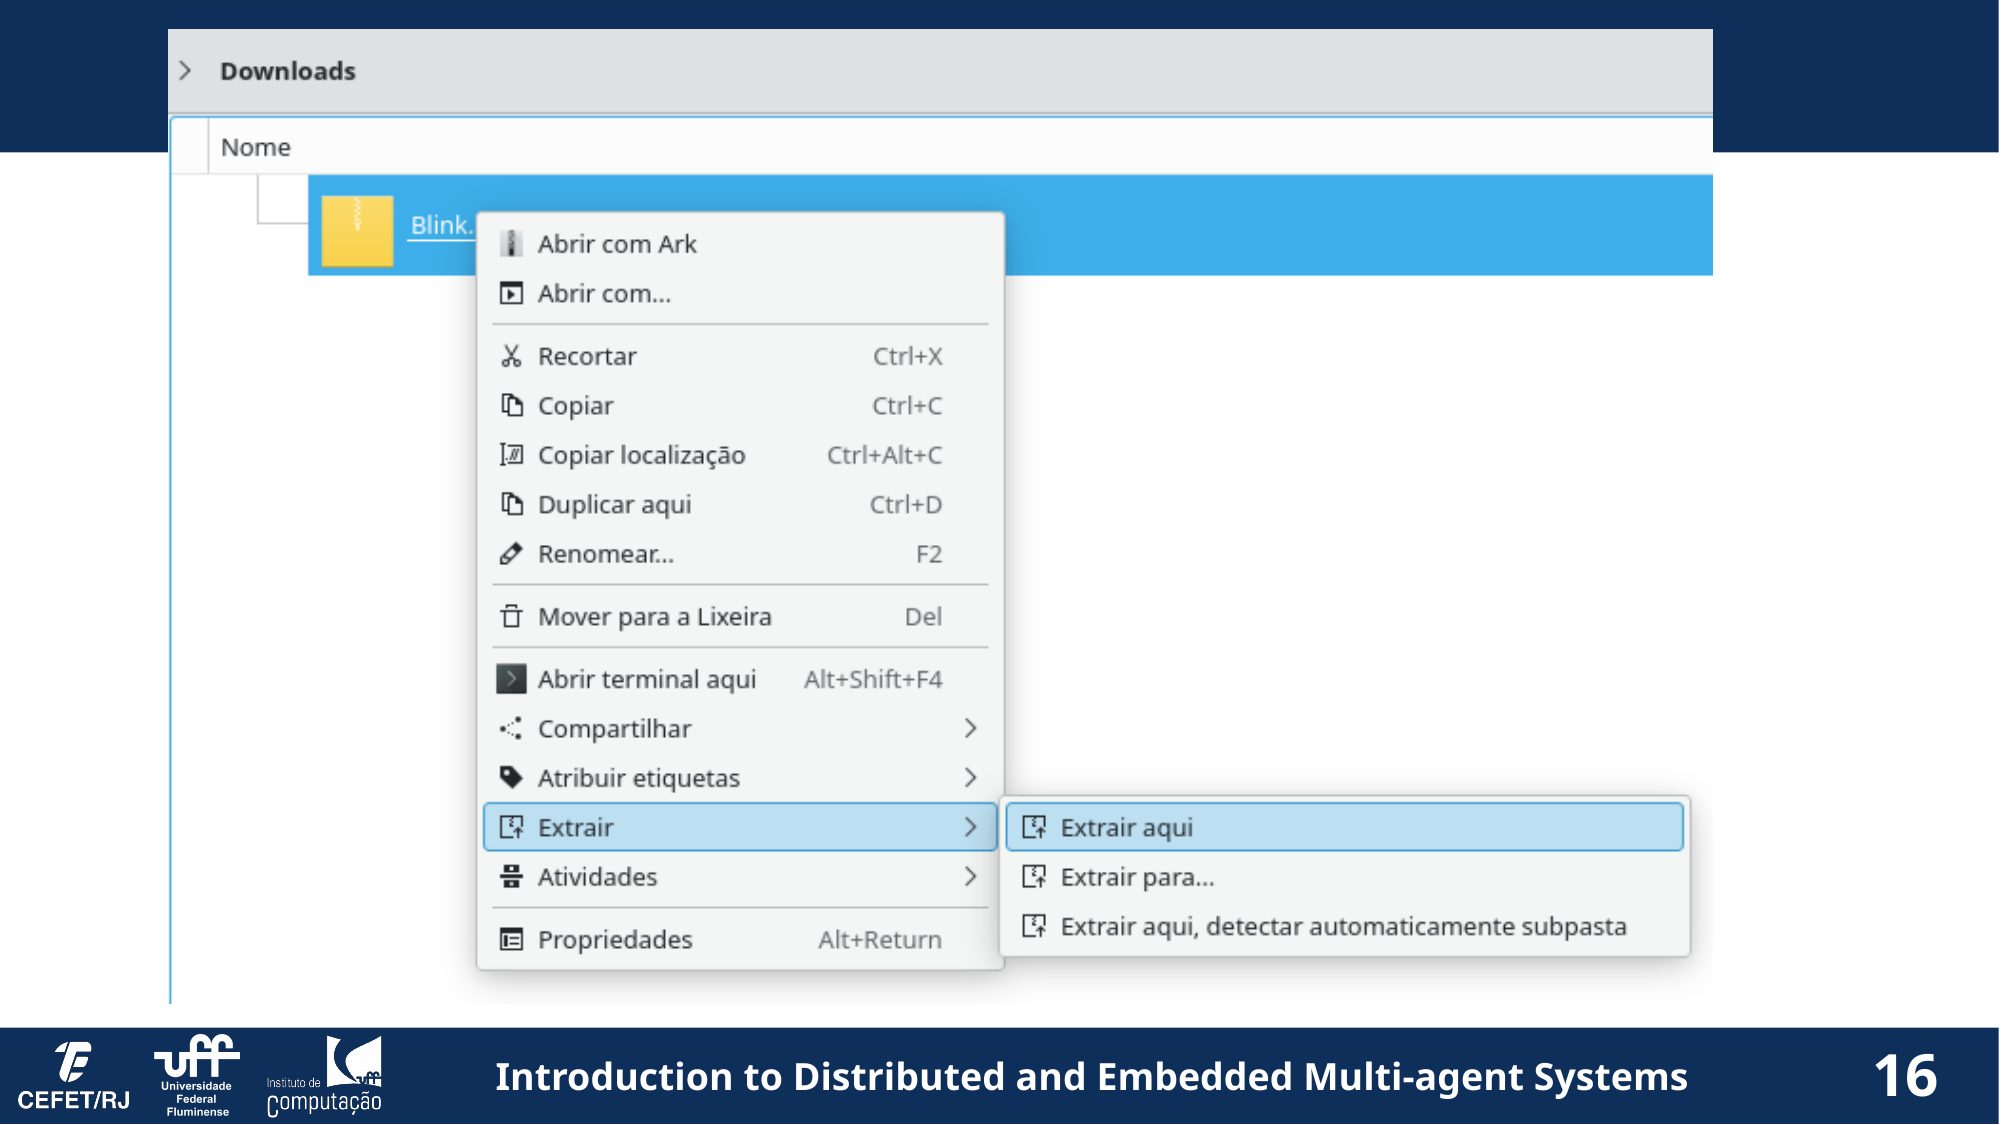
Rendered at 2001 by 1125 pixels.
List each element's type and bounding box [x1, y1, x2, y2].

picture [168, 29, 1713, 1004]
picture [153, 1033, 241, 1121]
picture [18, 1021, 129, 1125]
picture [265, 1033, 383, 1118]
